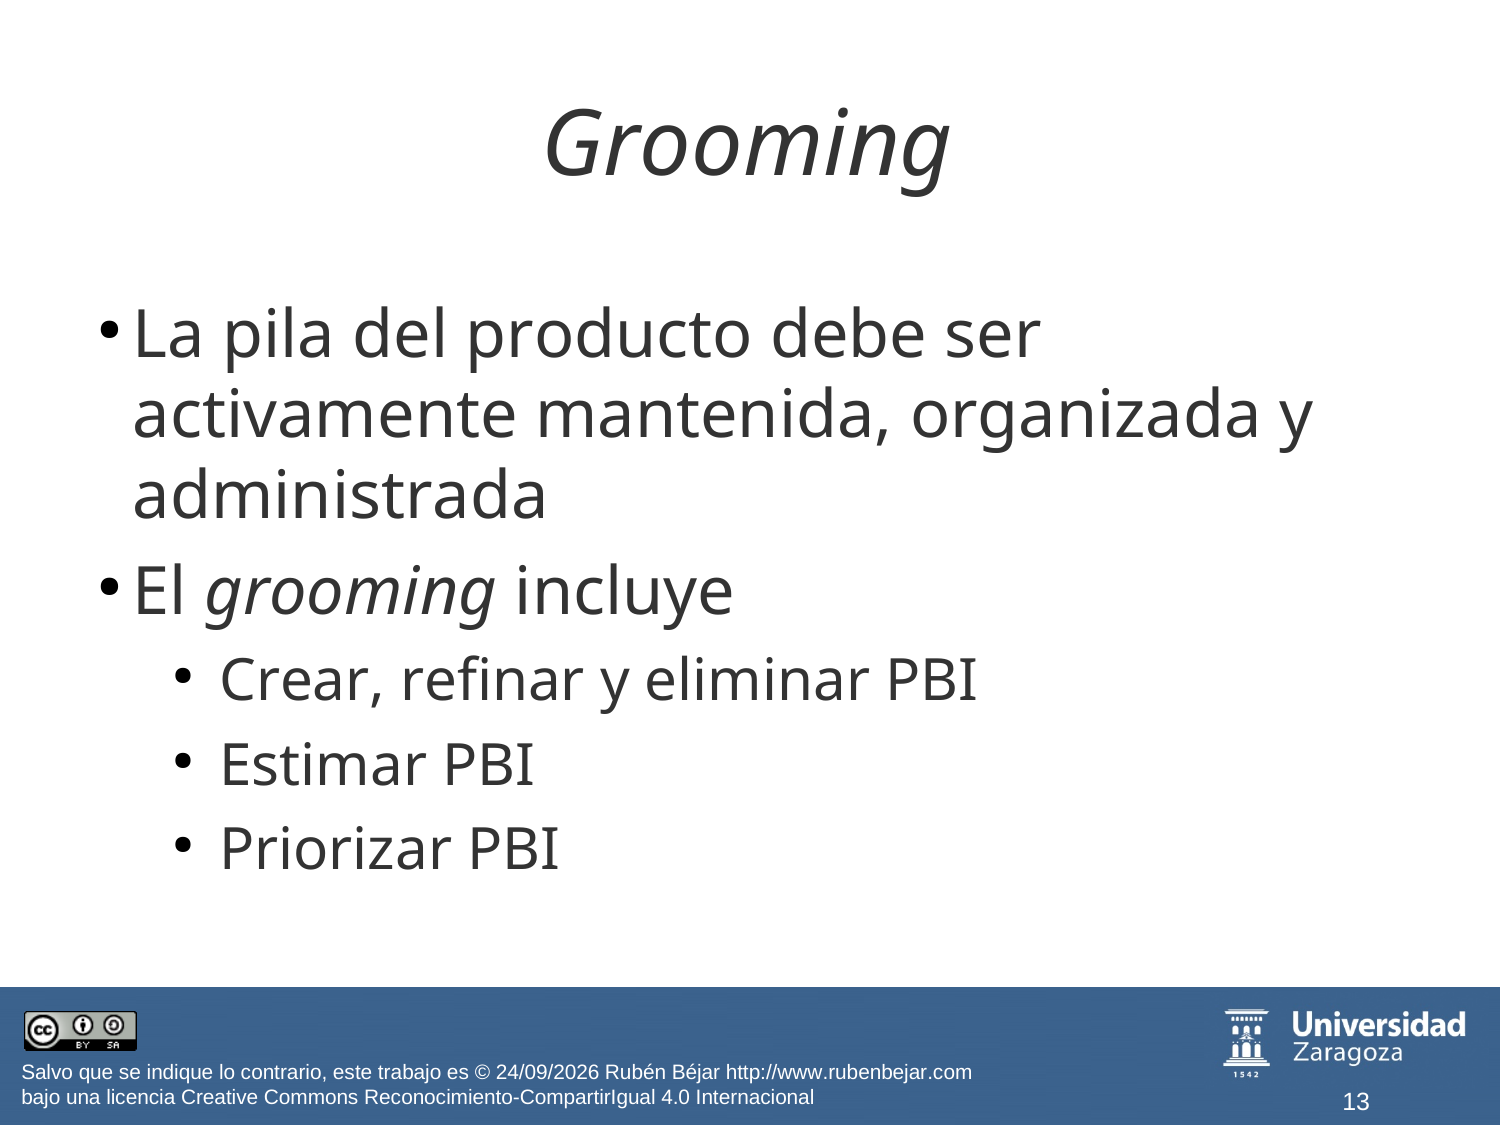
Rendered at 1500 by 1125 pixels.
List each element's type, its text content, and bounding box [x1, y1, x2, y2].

picture [0, 987, 1500, 1125]
title Grooming [74, 21, 1420, 257]
list La pila del producto debe ser activamente mantenida, organizada y administrada El grooming incluye Crear, refinar y eliminar PBI Estimar PBI Priorizar PBI [82, 283, 1418, 957]
